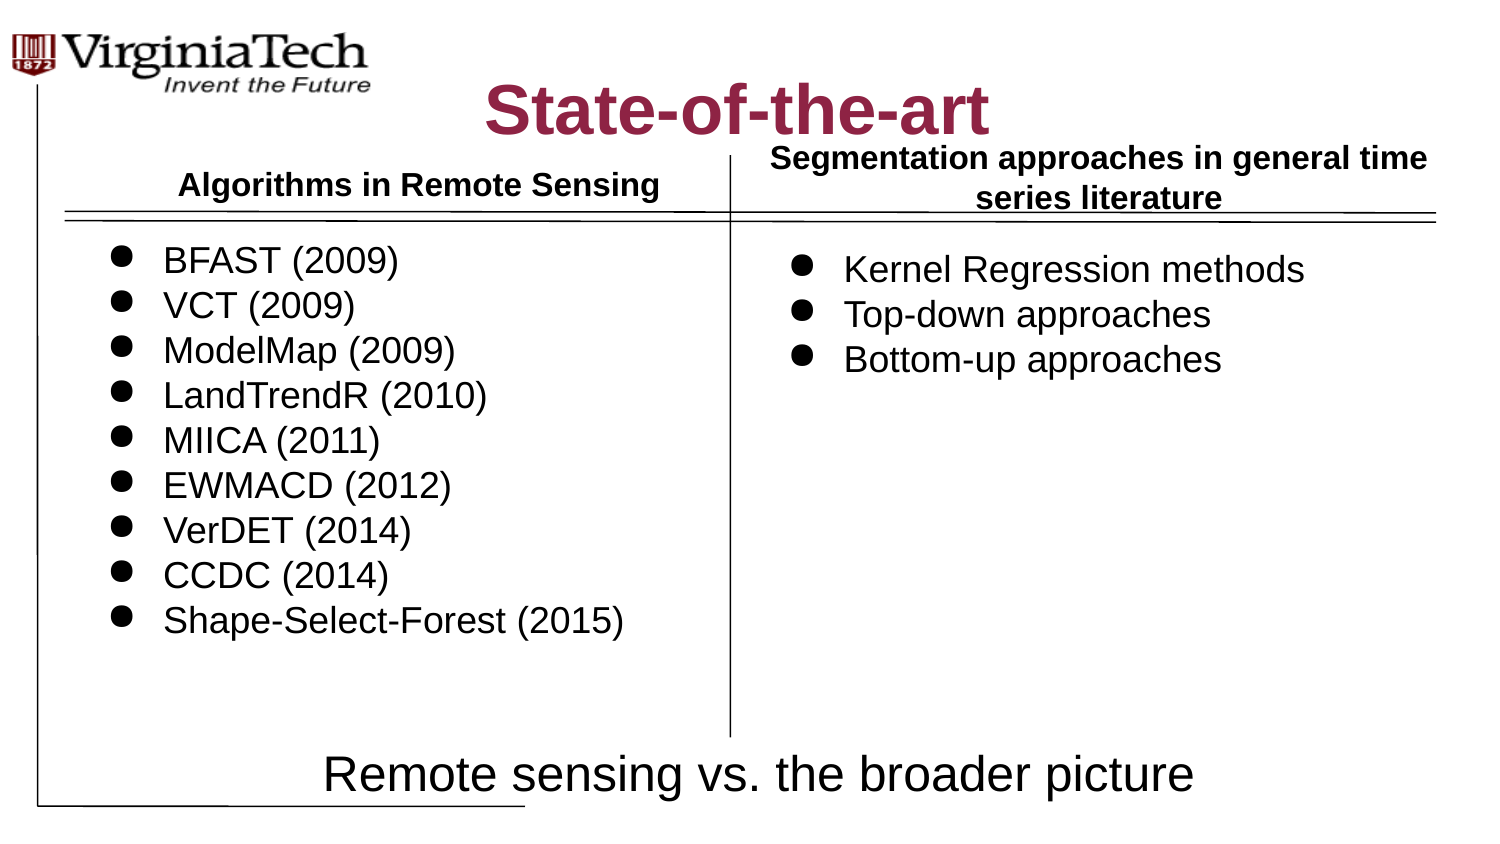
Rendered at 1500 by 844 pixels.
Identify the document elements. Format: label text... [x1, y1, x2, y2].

text_box BFAST (2009) VCT (2009) ModelMap (2009) LandTrendR (2010) MIICA (2011) EWMACD (2012) VerDET (2014) CCDC (2014) Shape-Select-Forest (2015) [73, 220, 708, 738]
text_box Algorithms in Remote Sensing [110, 148, 729, 199]
text_box Segmentation approaches in general time series literature [738, 121, 1461, 187]
text_box Kernel Regression methods Top-down approaches Bottom-up approaches [753, 230, 1419, 738]
text_box Remote sensing vs. the broader picture [277, 726, 1241, 792]
picture [12, 32, 372, 94]
title State-of-the-art [90, 56, 1385, 149]
